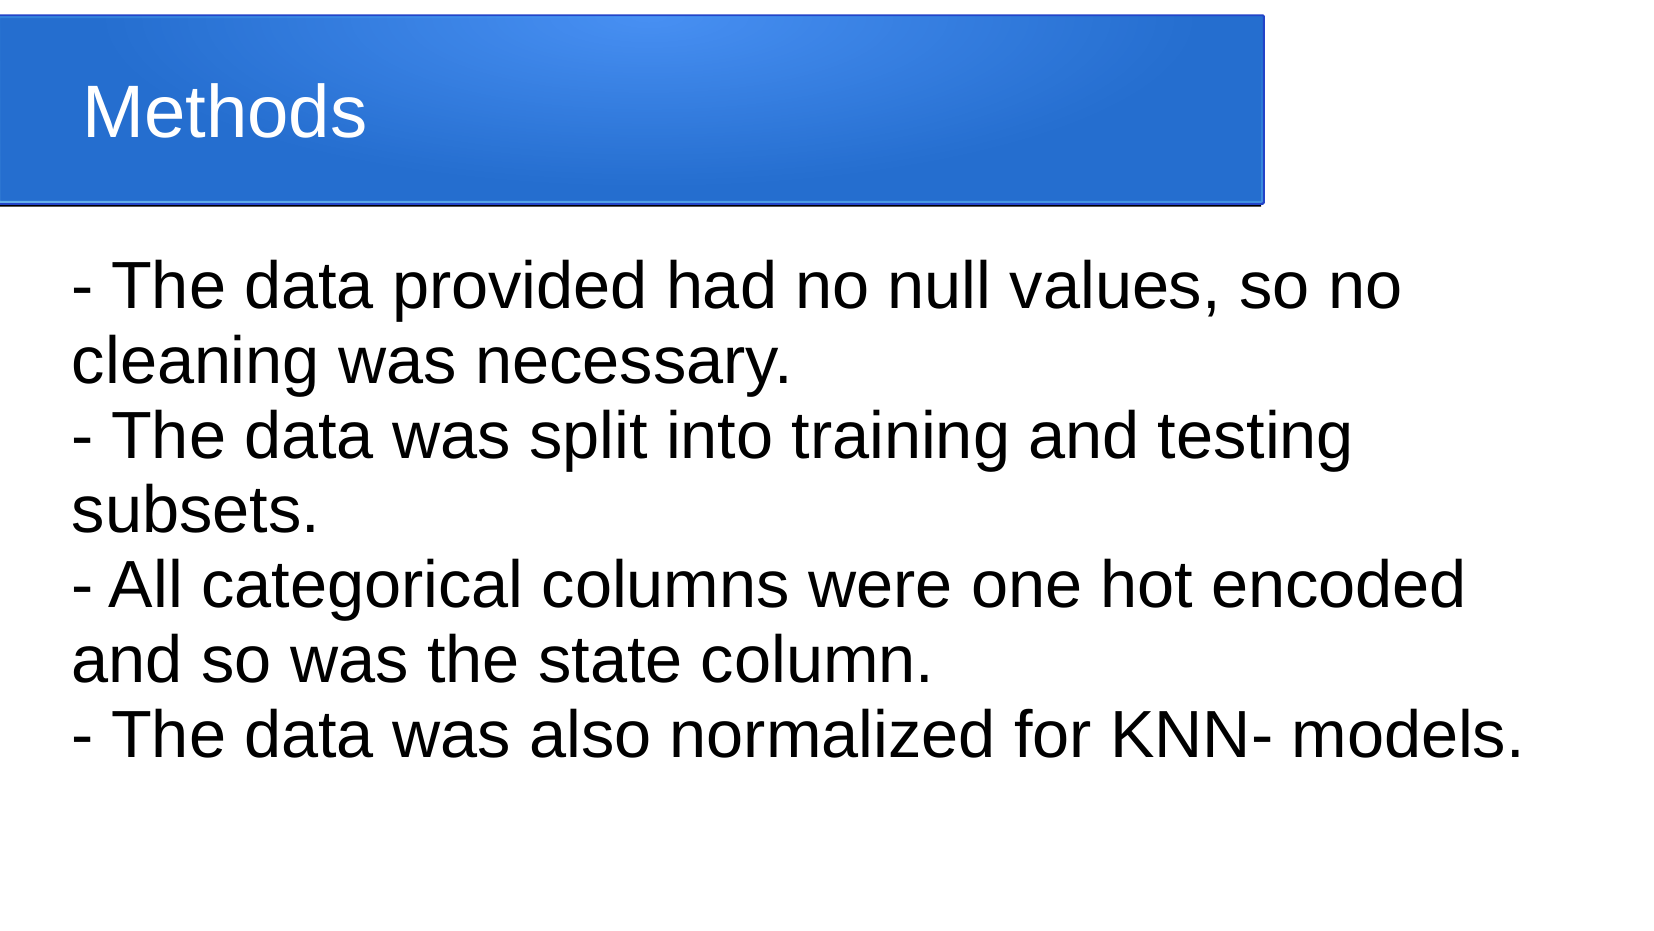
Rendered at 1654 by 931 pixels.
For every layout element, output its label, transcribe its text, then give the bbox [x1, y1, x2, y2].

title Methods [82, 35, 1235, 189]
subtitle - The data provided had no null values, so no cleaning was necessary. - The data was split into training and testing subsets. - All categorical columns were one hot encoded and so was the state column. - The data was also normalized for KNN- models. [71, 240, 1561, 780]
